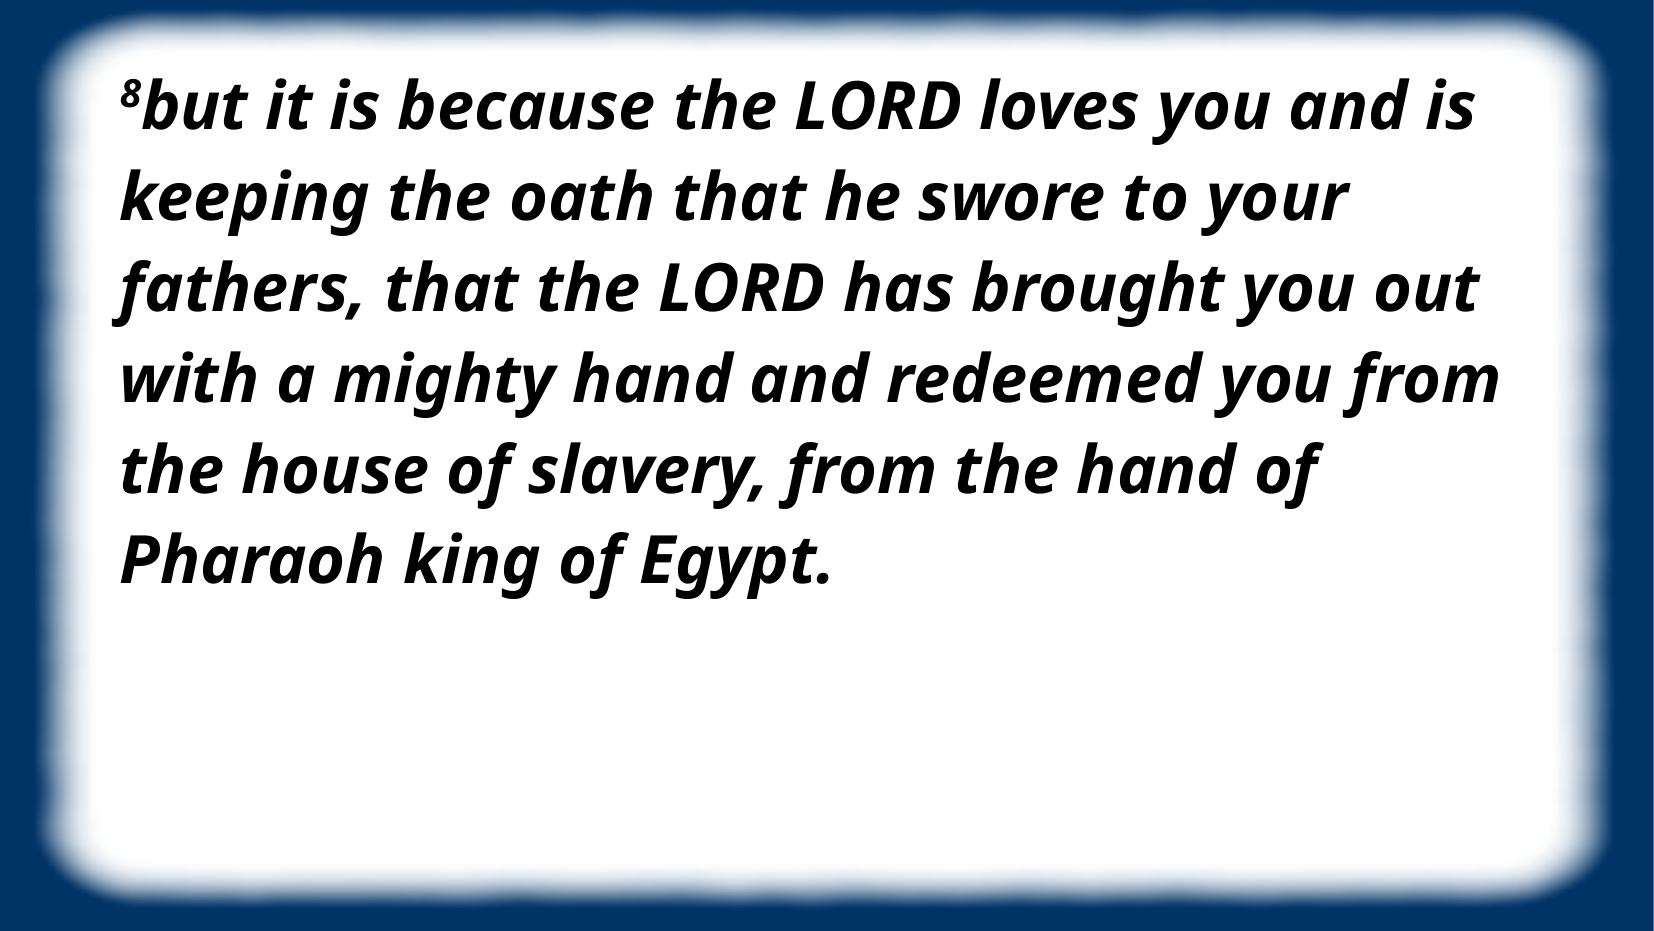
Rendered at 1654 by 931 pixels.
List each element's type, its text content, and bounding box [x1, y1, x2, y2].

text_box 8but it is because the LORD loves you and is keeping the oath that he swore to your fathers, that the LORD has brought you out with a mighty hand and redeemed you from the house of slavery, from the hand of Pharaoh king of Egypt. [105, 51, 1546, 599]
picture [0, 0, 1654, 931]
